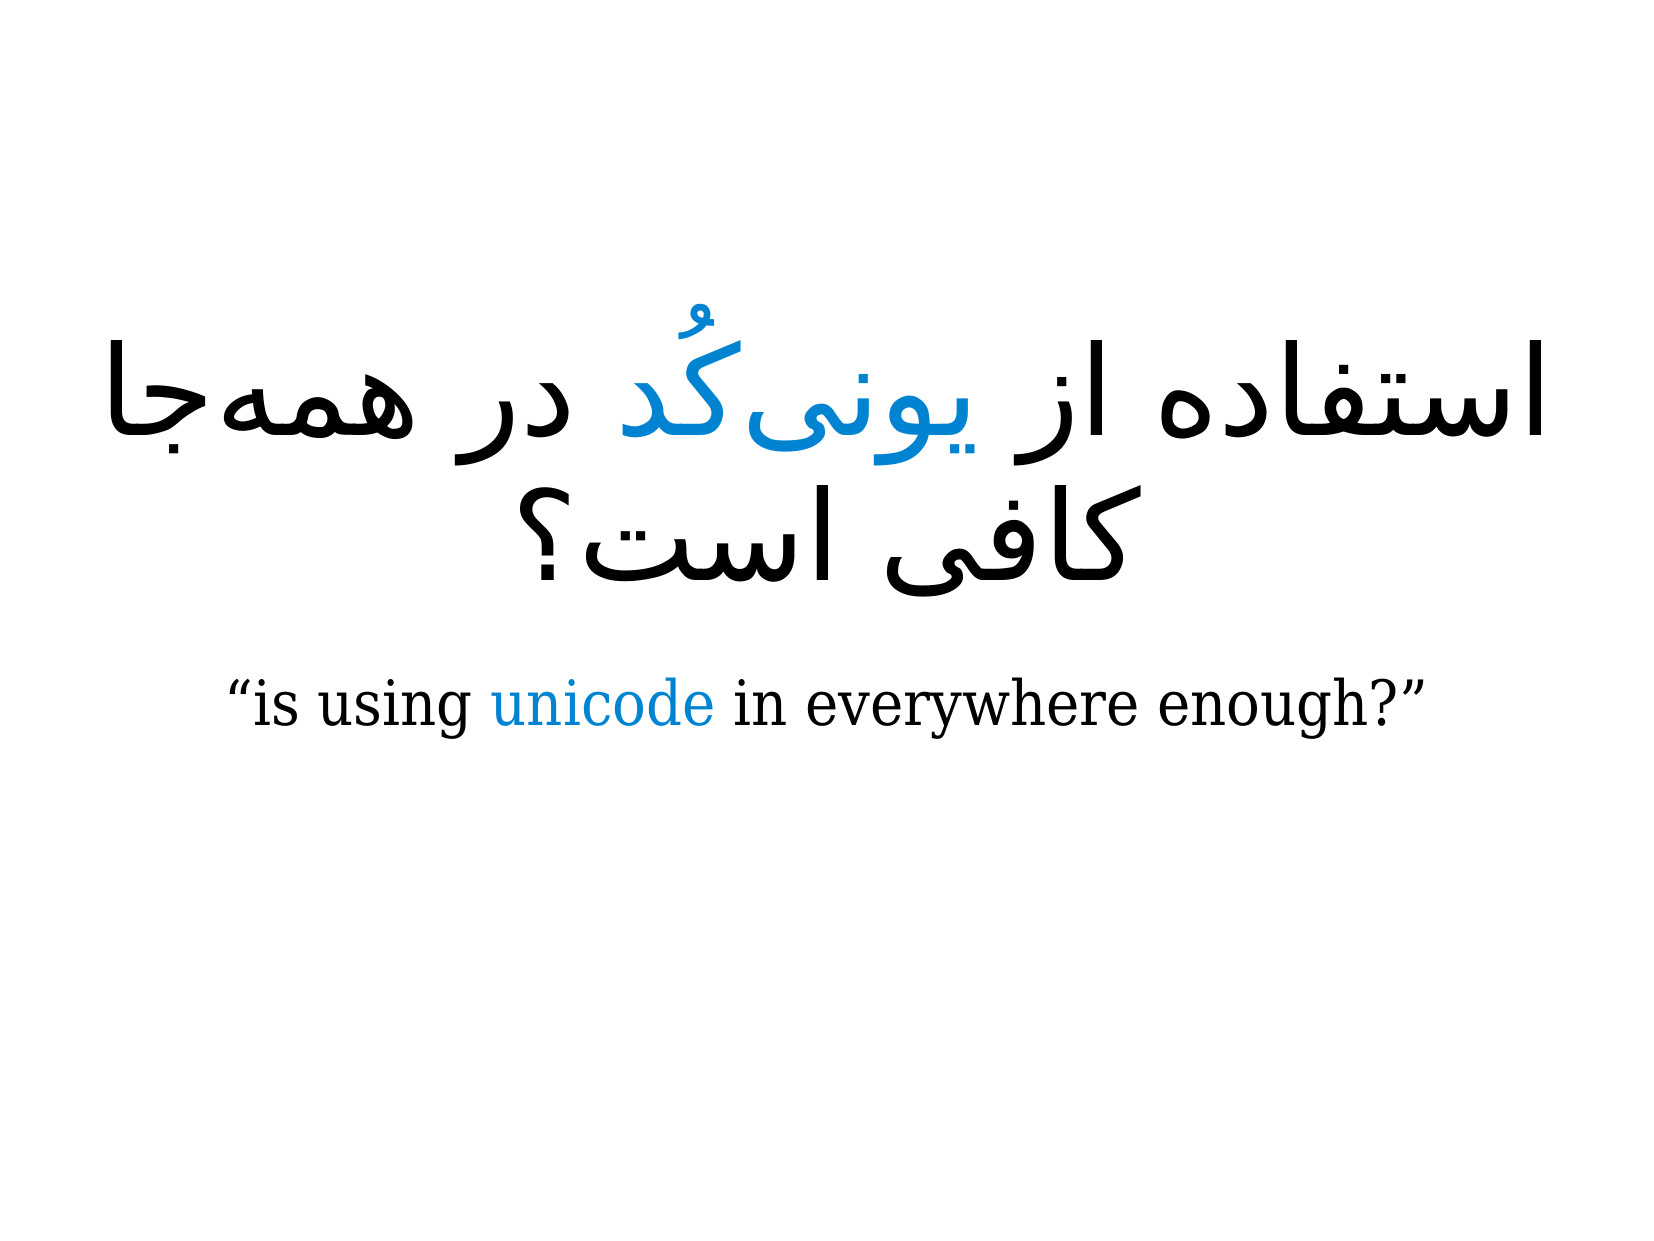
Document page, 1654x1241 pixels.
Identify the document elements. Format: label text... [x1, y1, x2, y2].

text_box استفاده از یونی‌کُد در همه‌جا کافی است؟ “is using unicode in everywhere enough?” [82, 49, 1571, 1010]
